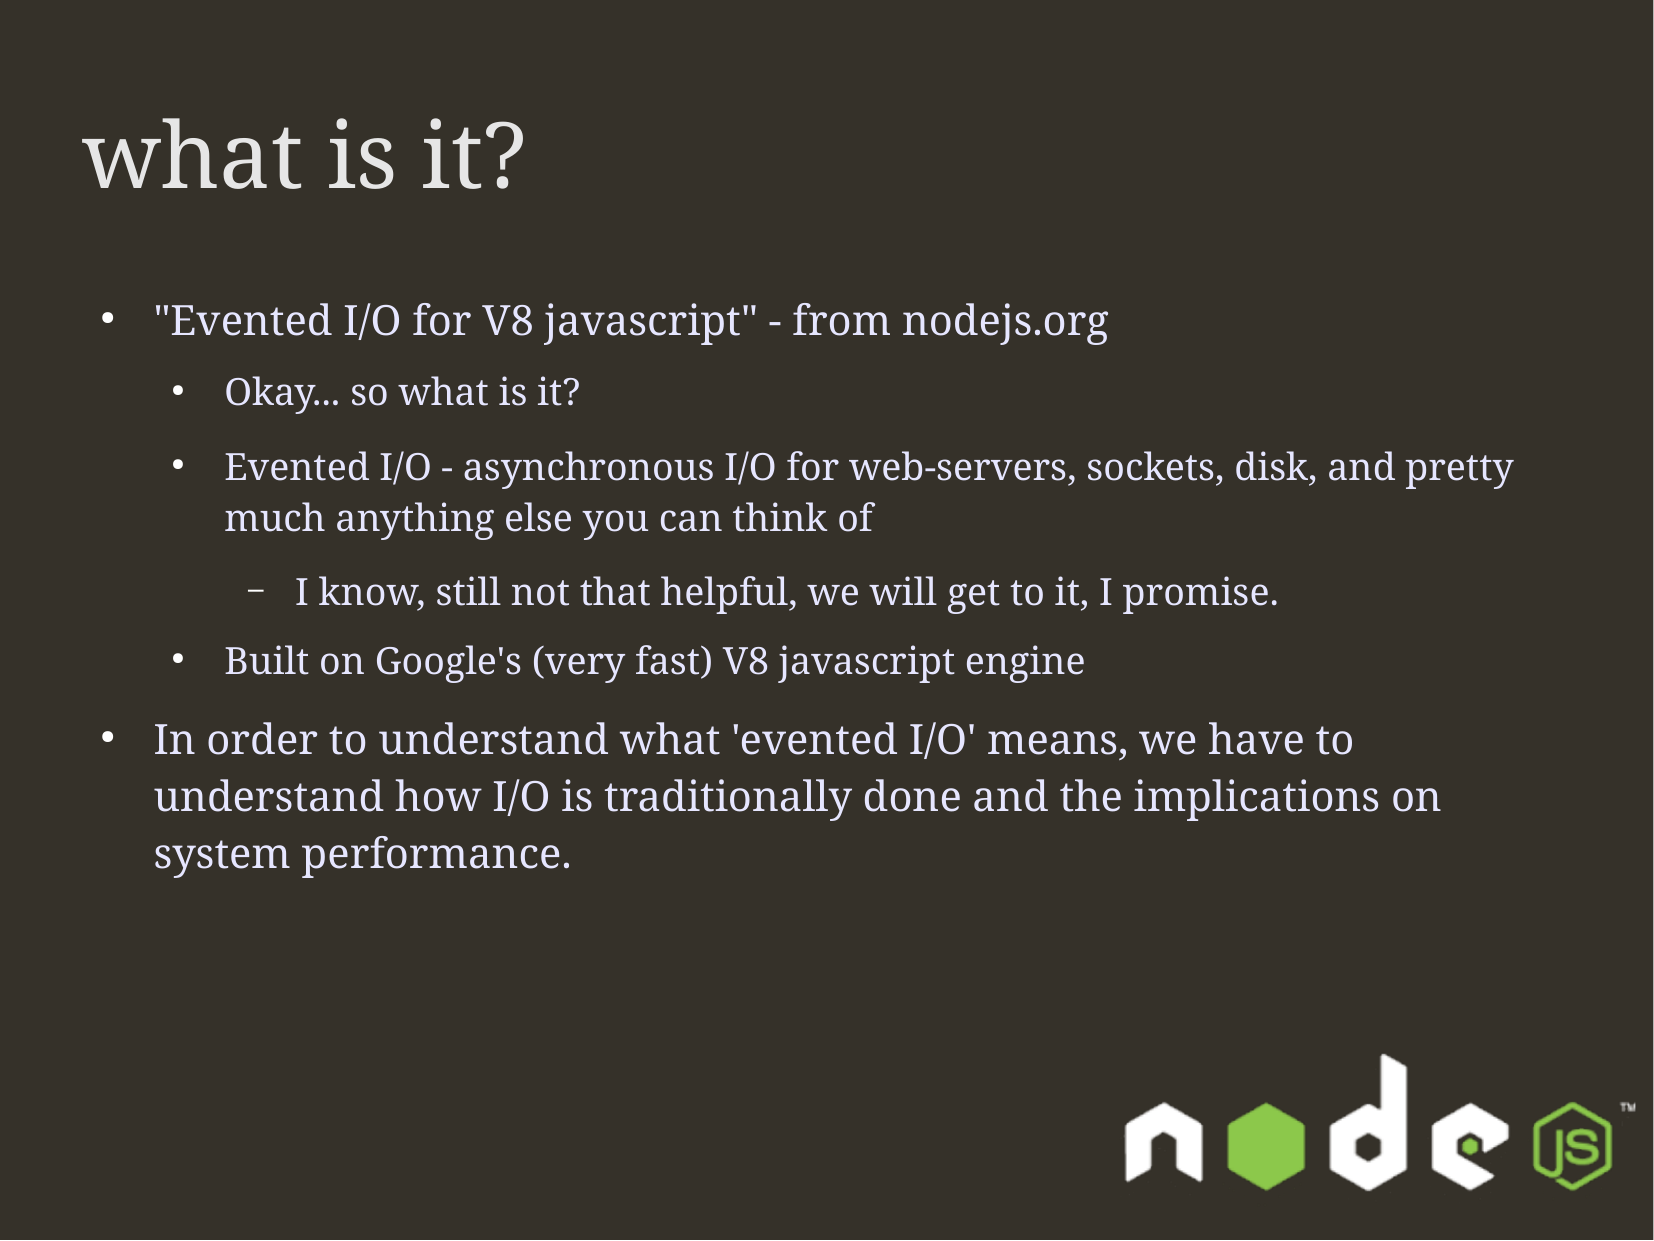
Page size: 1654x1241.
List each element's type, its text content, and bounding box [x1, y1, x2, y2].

title what is it? [82, 49, 1571, 257]
list "Evented I/O for V8 javascript" - from nodejs.org Okay... so what is it? Evented I/O - asynchronous I/O for web-servers, sockets, disk, and pretty much anything else you can think of I know, still not that helpful, we will get to it, I promise. Built on Google's (very fast) V8 javascript engine In order to understand what 'evented I/O' means, we have to understand how I/O is traditionally done and the implications on system performance. [82, 290, 1571, 1109]
picture [1108, 1006, 1651, 1238]
